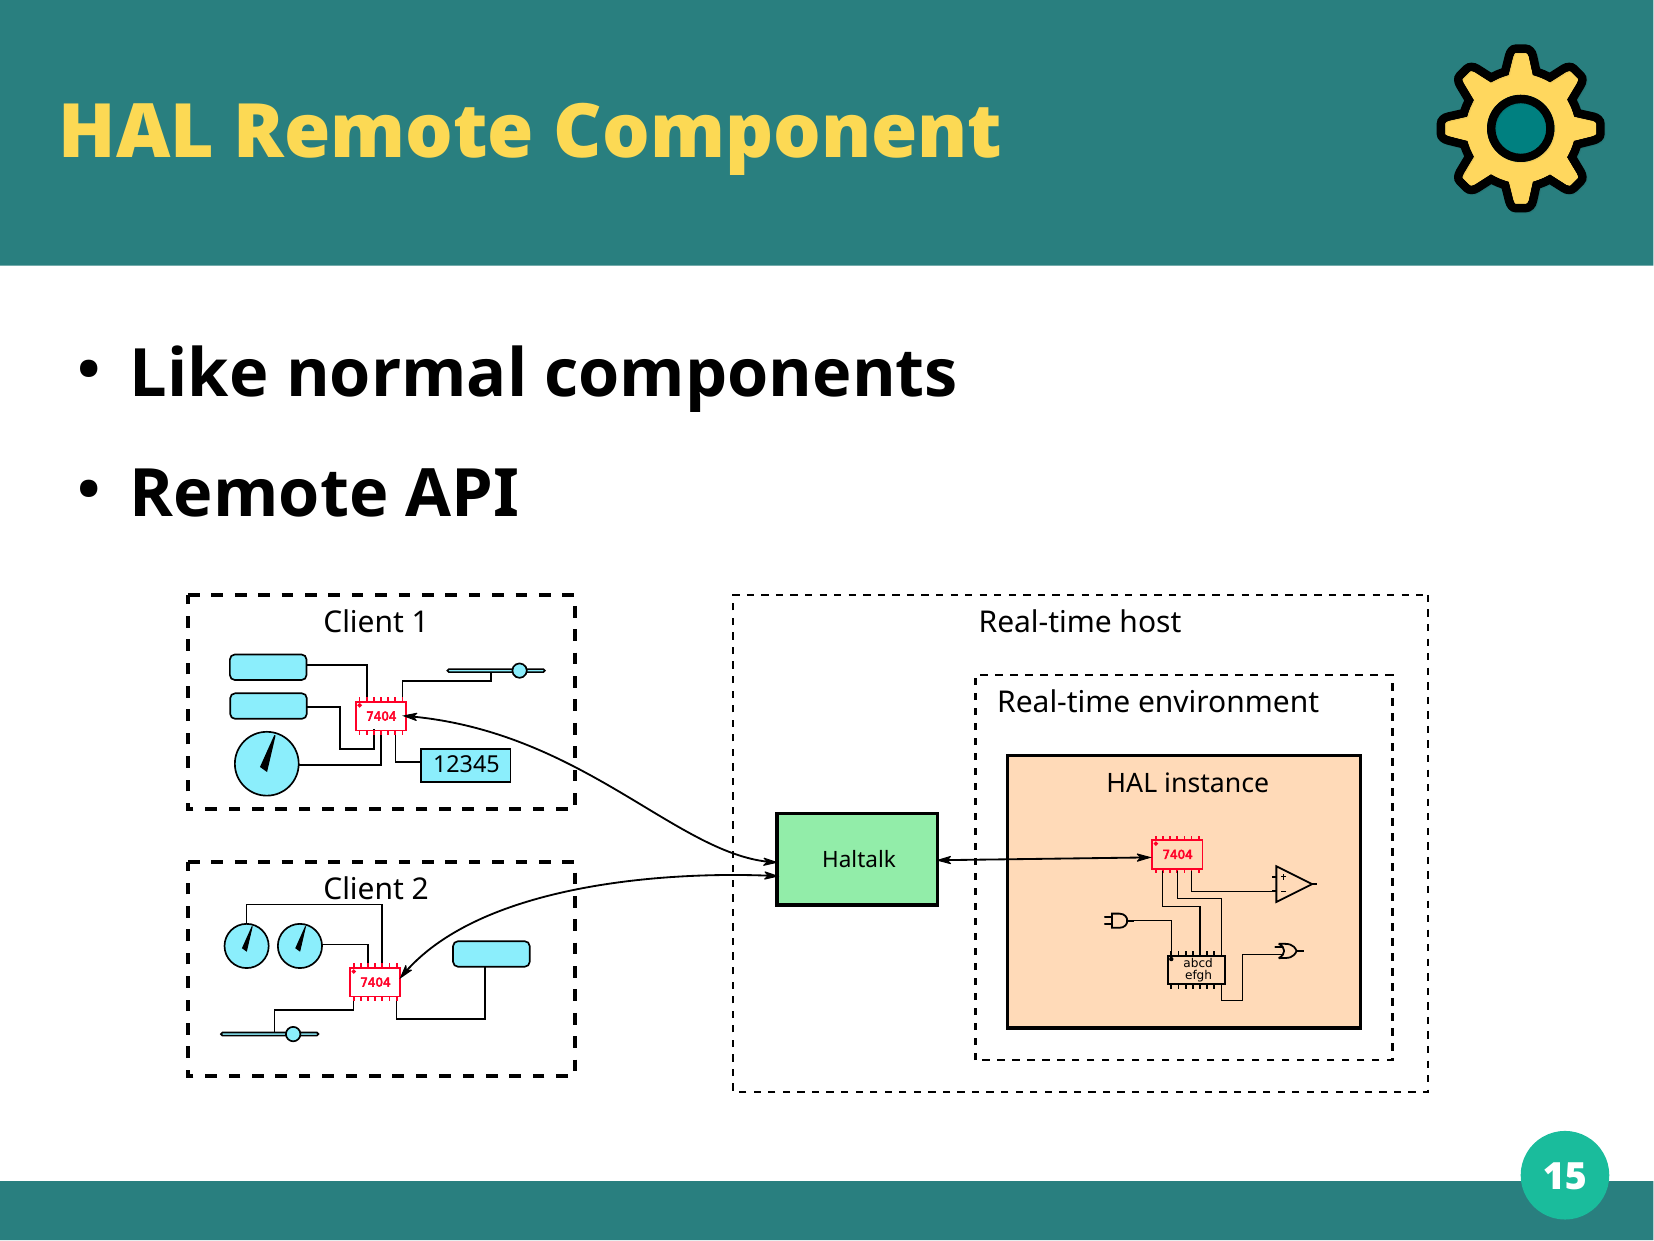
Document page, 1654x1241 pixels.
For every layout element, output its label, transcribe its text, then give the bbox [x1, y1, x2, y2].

list Like normal components Remote API [59, 324, 1595, 1152]
title HAL Remote Component [59, 49, 1595, 207]
picture [159, 333, 1495, 1241]
